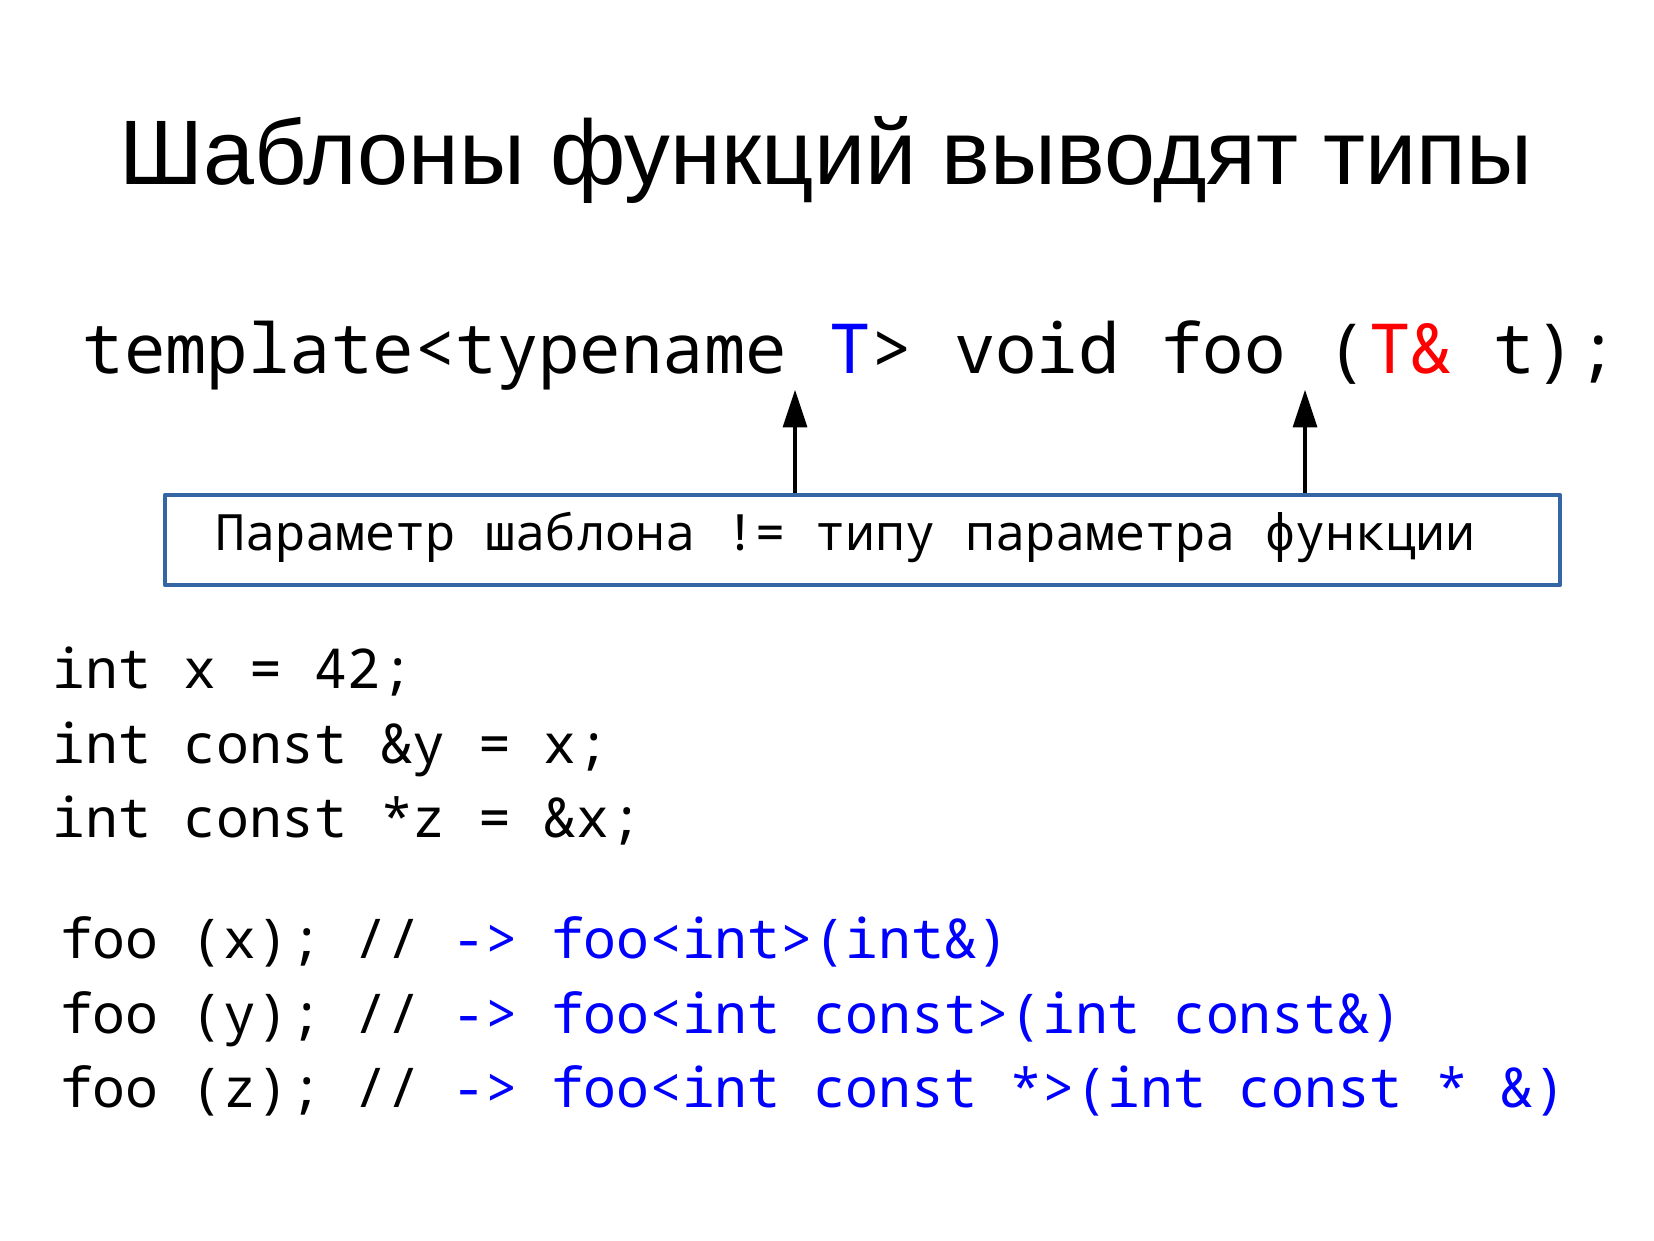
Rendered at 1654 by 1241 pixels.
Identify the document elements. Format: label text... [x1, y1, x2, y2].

list foo (x); // -> foo<int>(int&) foo (y); // -> foo<int const>(int const&) foo (z); // -> foo<int const *>(int const * &) [60, 900, 1606, 1186]
list Параметр шаблона != типу параметра функции [165, 495, 1561, 586]
list int x = 42; int const &y = x; int const *z = &x; [52, 630, 1591, 856]
list template<typename T> void foo (T& t); [82, 300, 1621, 420]
title Шаблоны функций выводят типы [82, 49, 1571, 257]
